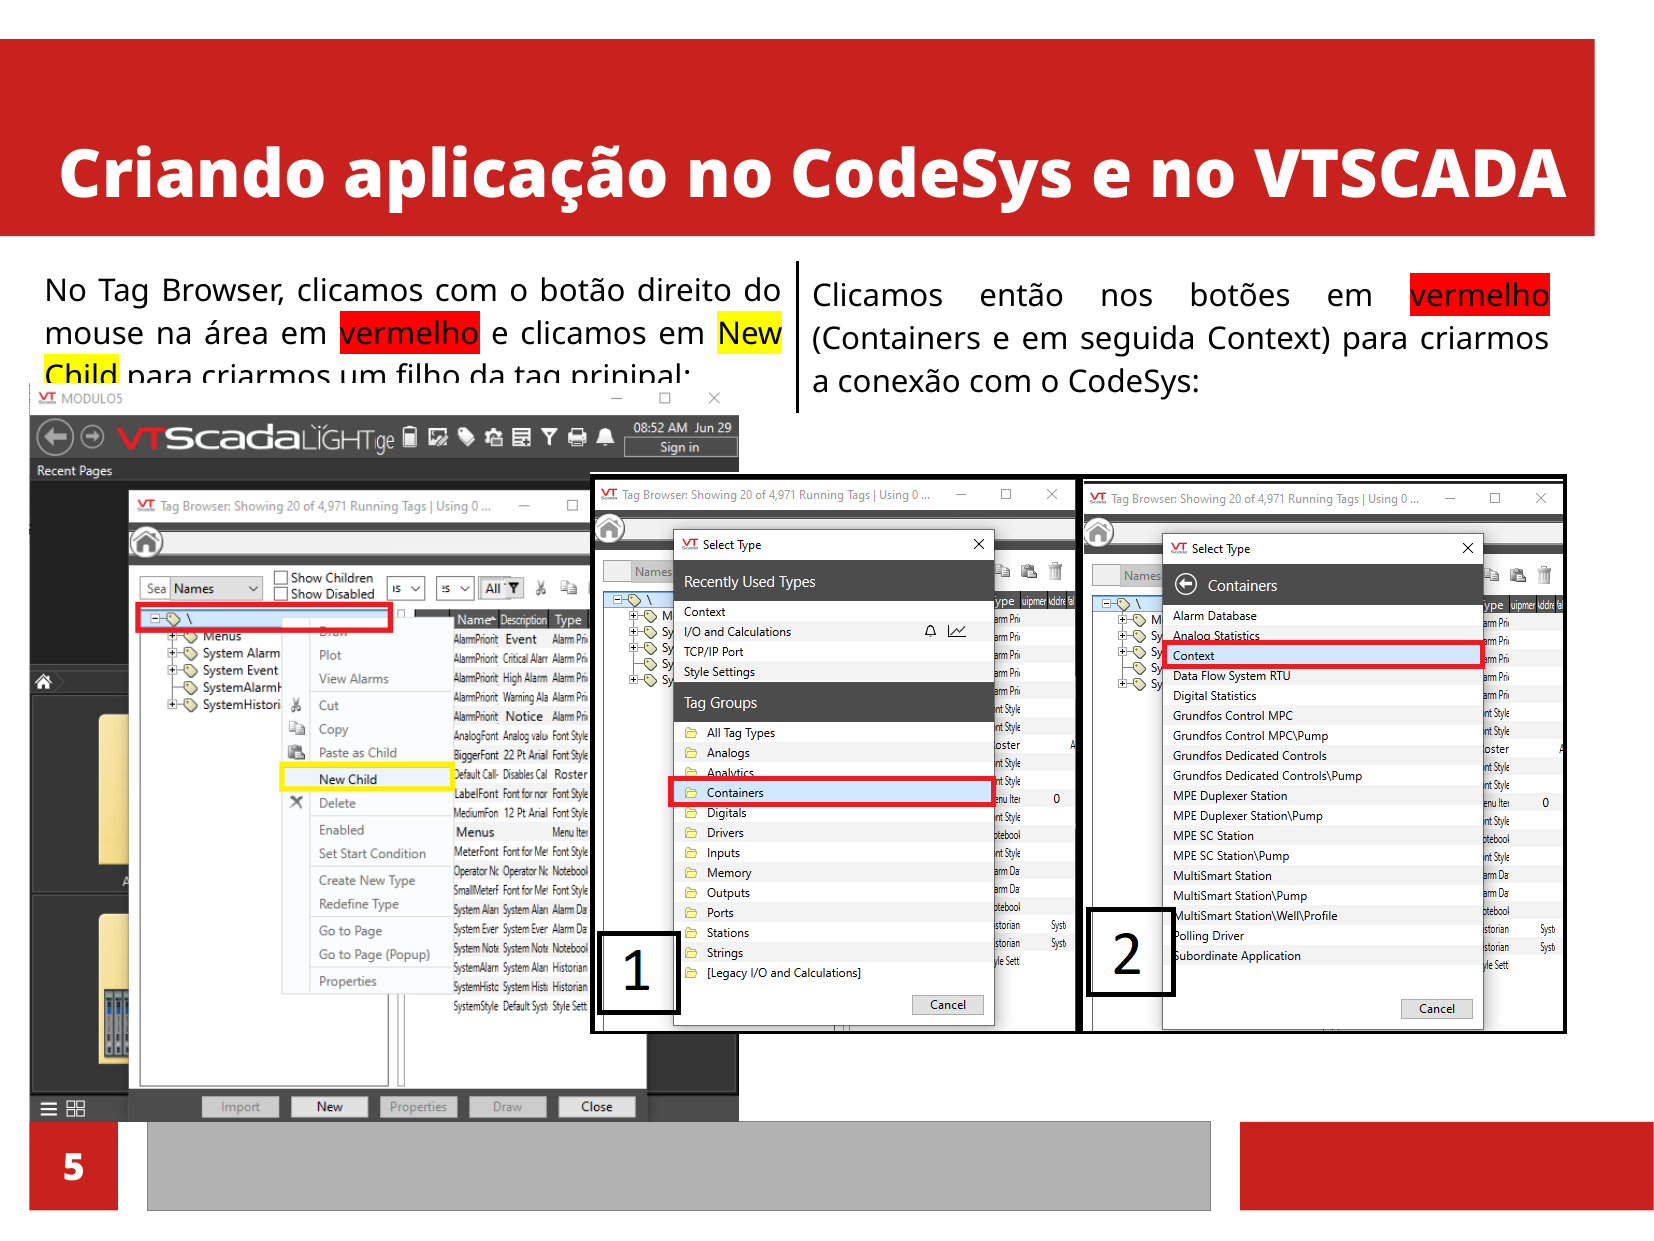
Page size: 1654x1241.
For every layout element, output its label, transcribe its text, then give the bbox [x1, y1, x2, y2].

text_box Clicamos então nos botões em vermelho (Containers e em seguida Context) para criarmos a conexão com o CodeSys: [799, 265, 1565, 399]
text_box No Tag Browser, clicamos com o botão direito do mouse na área em vermelho e clicamos em New Child para criarmos um filho da tag prinipal: [29, 260, 798, 394]
title Criando aplicação no CodeSys e no VTSCADA [58, 58, 1595, 217]
picture [29, 383, 1567, 1123]
